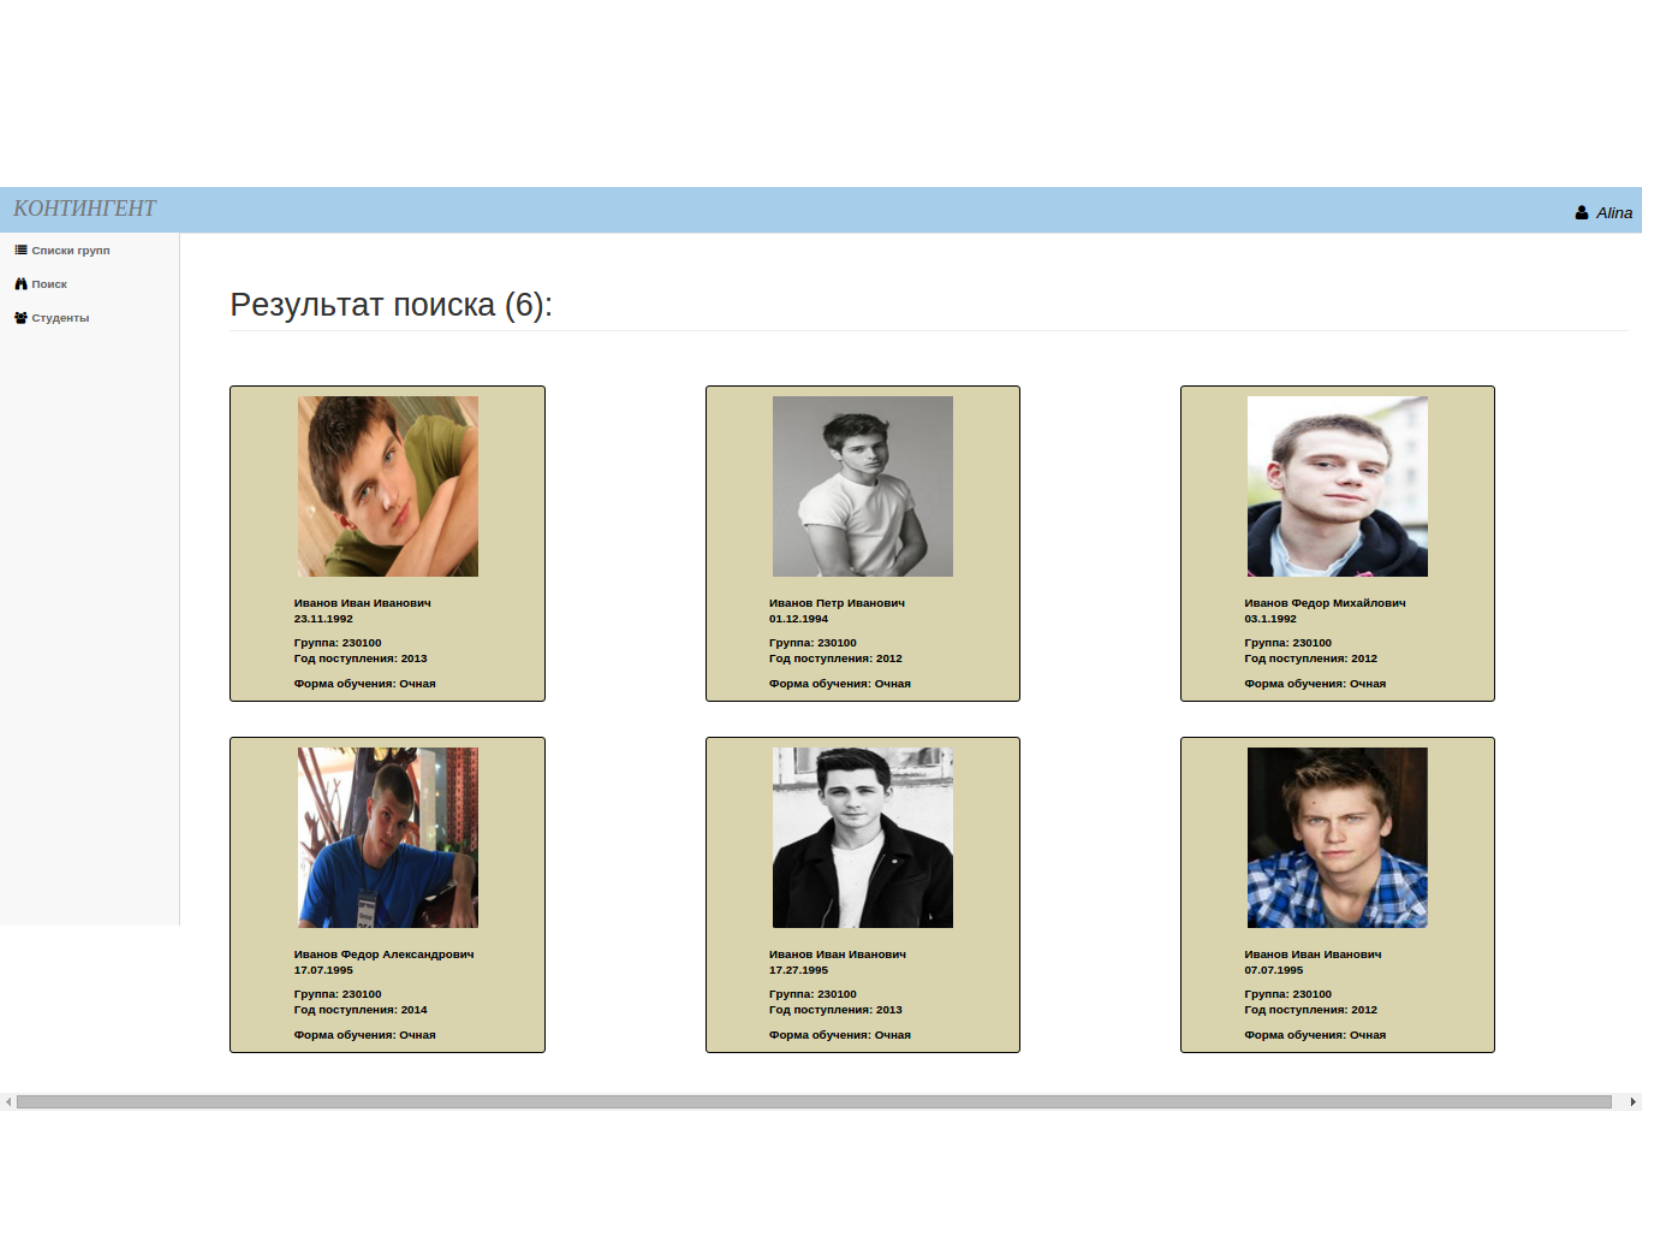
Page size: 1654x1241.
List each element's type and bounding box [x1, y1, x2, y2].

picture [0, 187, 1642, 1111]
